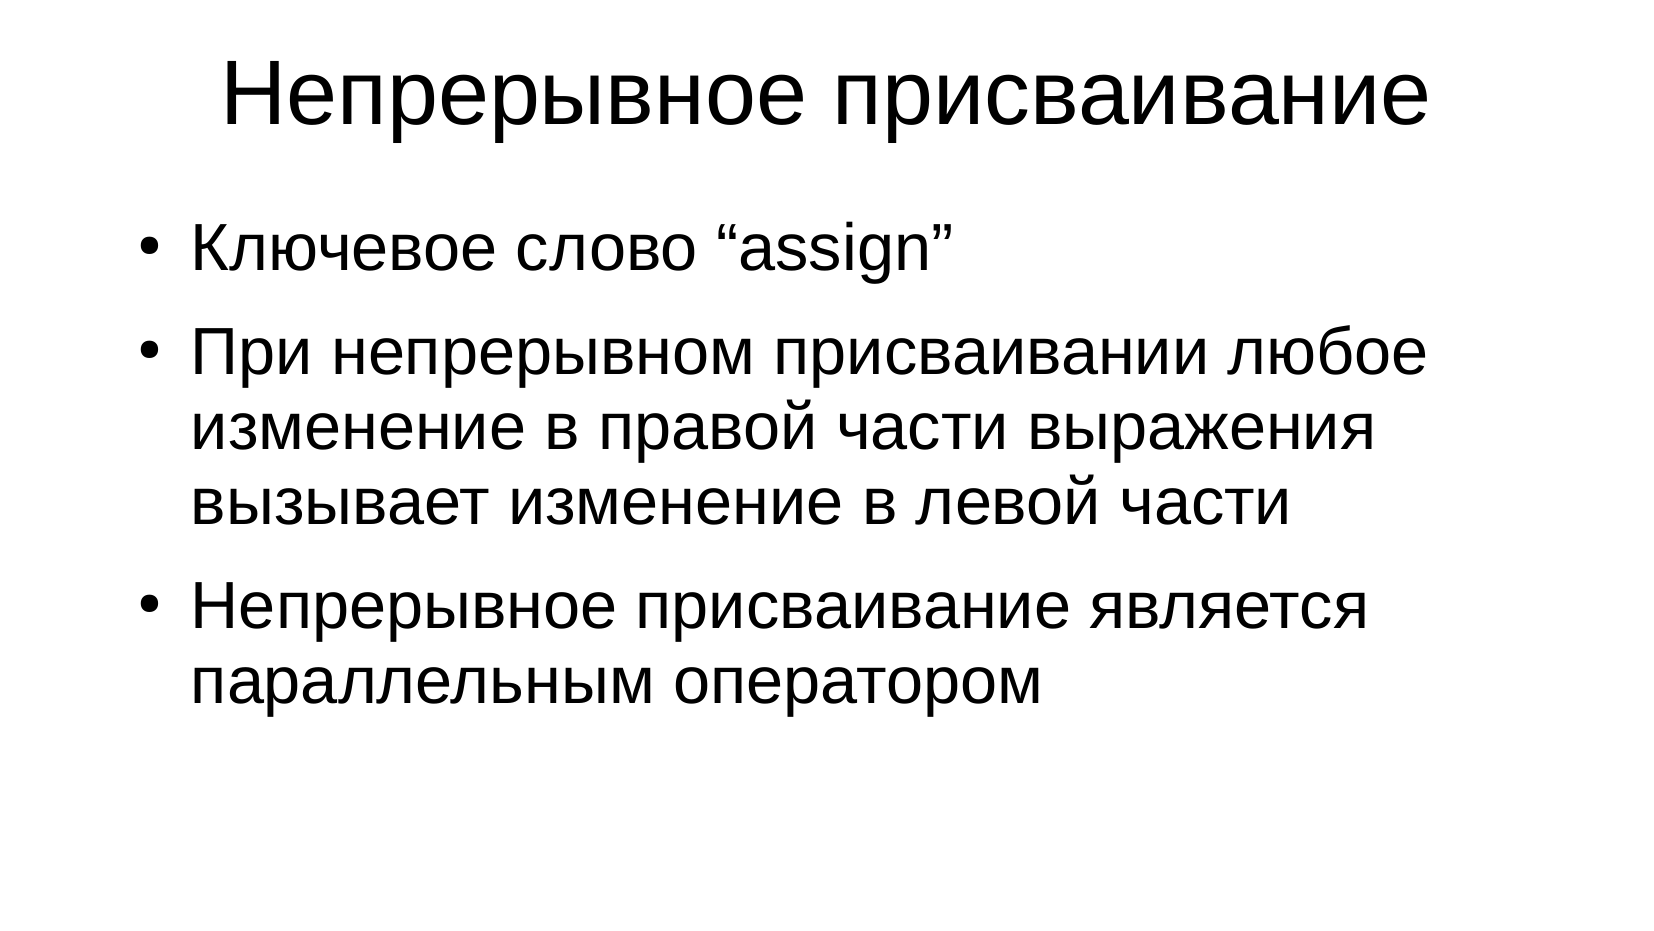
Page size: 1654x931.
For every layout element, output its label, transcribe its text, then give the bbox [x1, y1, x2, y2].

title Непрерывное присваивание [82, 15, 1571, 171]
list Ключевое слово “assign” При непрерывном присваивании любое изменение в правой части выражения вызывает изменение в левой части Непрерывное присваивание является параллельным оператором [120, 210, 1571, 781]
